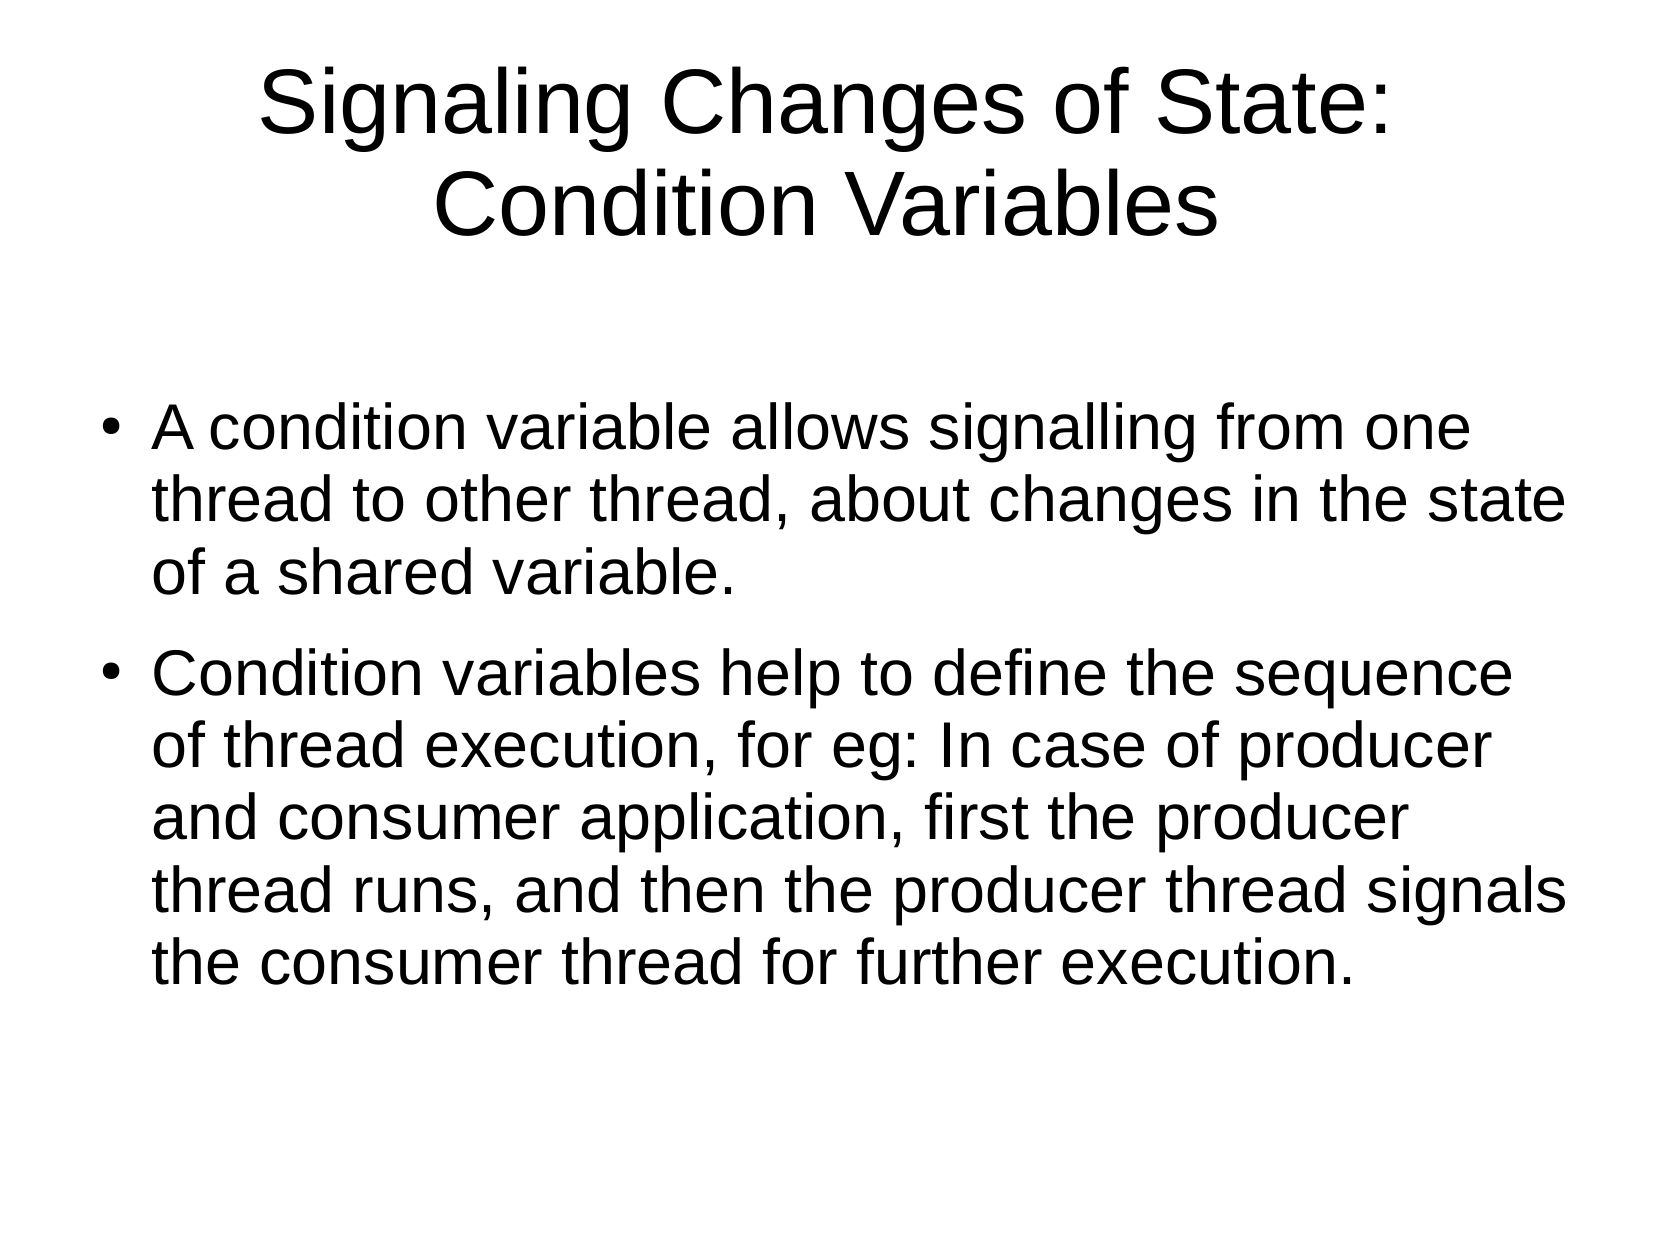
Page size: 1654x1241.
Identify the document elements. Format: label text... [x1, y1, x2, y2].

title Signaling Changes of State: Condition Variables [82, 49, 1571, 257]
list A condition variable allows signalling from one thread to other thread, about changes in the state of a shared variable. Condition variables help to define the sequence of thread execution, for eg: In case of producer and consumer application, first the producer thread runs, and then the producer thread signals the consumer thread for further execution. [82, 290, 1571, 1010]
